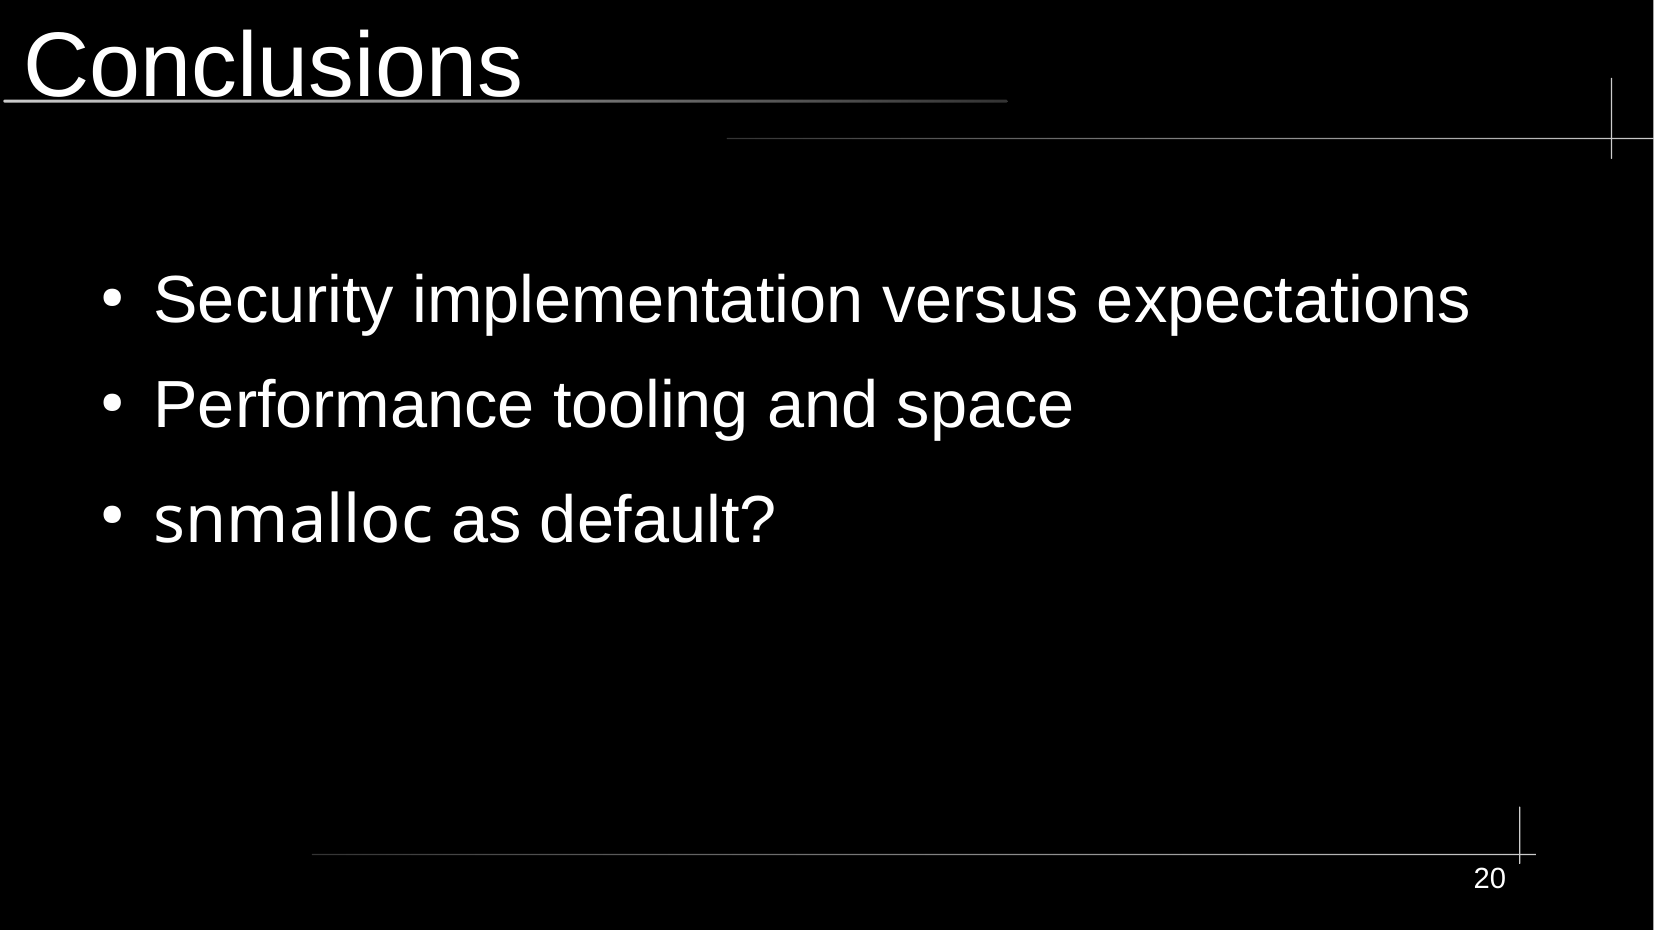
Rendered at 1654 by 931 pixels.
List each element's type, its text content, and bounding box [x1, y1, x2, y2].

list Security implementation versus expectations Performance tooling and space snmalloc as default? [82, 262, 1571, 668]
title Conclusions [23, 11, 1589, 119]
